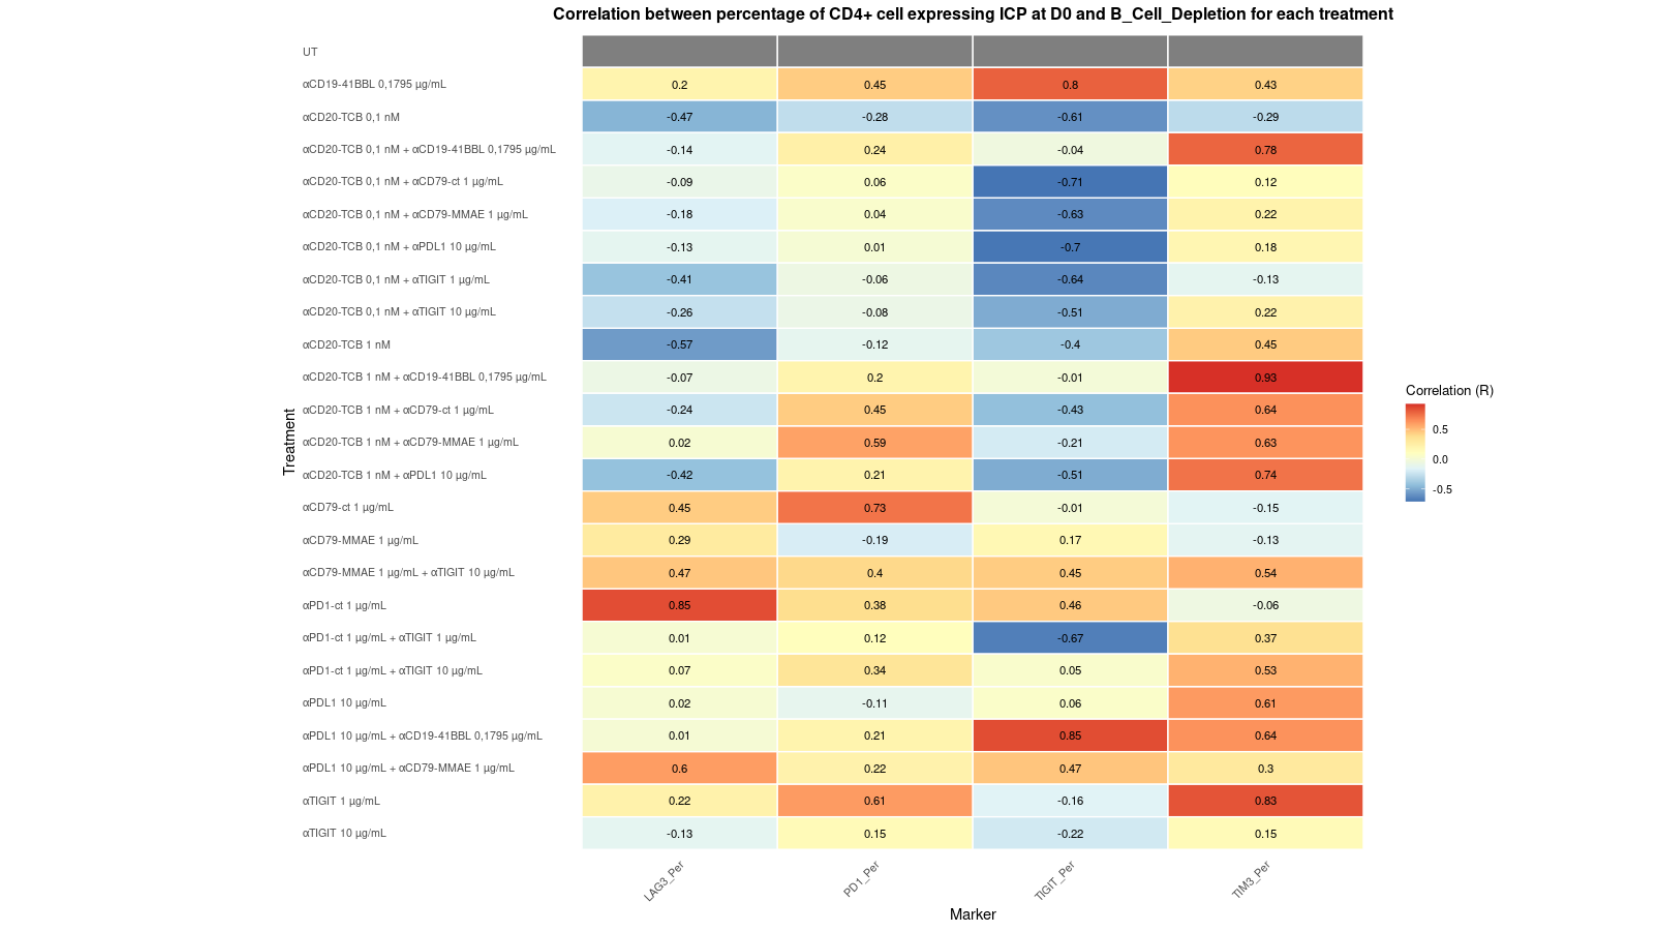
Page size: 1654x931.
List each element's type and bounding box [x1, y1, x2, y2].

picture [189, 0, 1595, 931]
